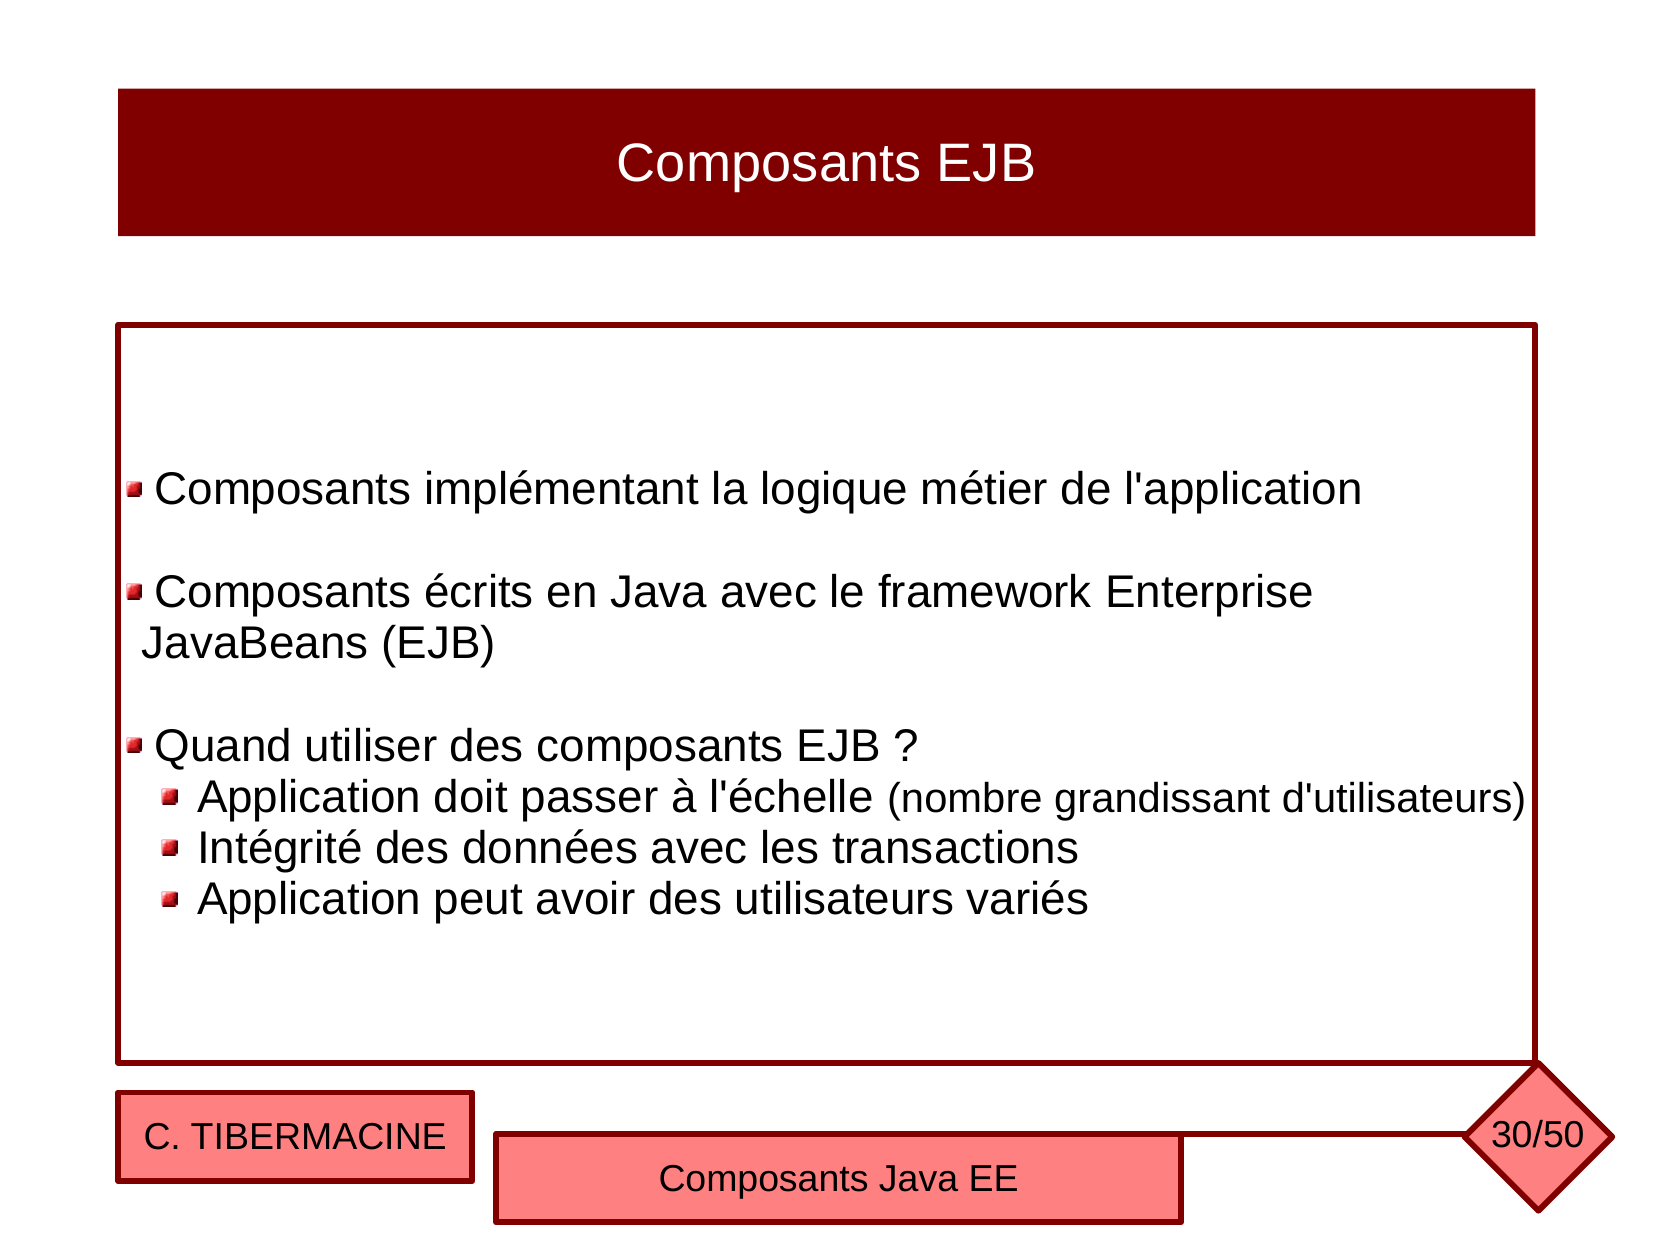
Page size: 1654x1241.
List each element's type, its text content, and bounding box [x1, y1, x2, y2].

text_box [1495, 1062, 1582, 1106]
text_box Composants implémentant la logique métier de l'application Composants écrits en Java avec le framework Enterprise JavaBeans (EJB) Quand utiliser des composants EJB ? Application doit passer à l'échelle (nombre grandissant d'utilisateurs) Intégrité des données avec les transactions Application peut avoir des utilisateurs variés [118, 324, 1536, 1063]
picture [126, 737, 142, 753]
picture [126, 481, 142, 497]
text_box <numéro>/50 [1476, 1106, 1607, 1206]
picture [161, 839, 178, 856]
text_box Composants Java EE [496, 1133, 1182, 1223]
picture [161, 891, 178, 907]
picture [161, 788, 178, 805]
picture [126, 583, 142, 600]
text_box Composants EJB [118, 88, 1536, 237]
text_box [1533, 1206, 1544, 1211]
text_box C. TIBERMACINE [118, 1092, 473, 1182]
text_box [1607, 1131, 1613, 1143]
text_box [1464, 1125, 1476, 1149]
